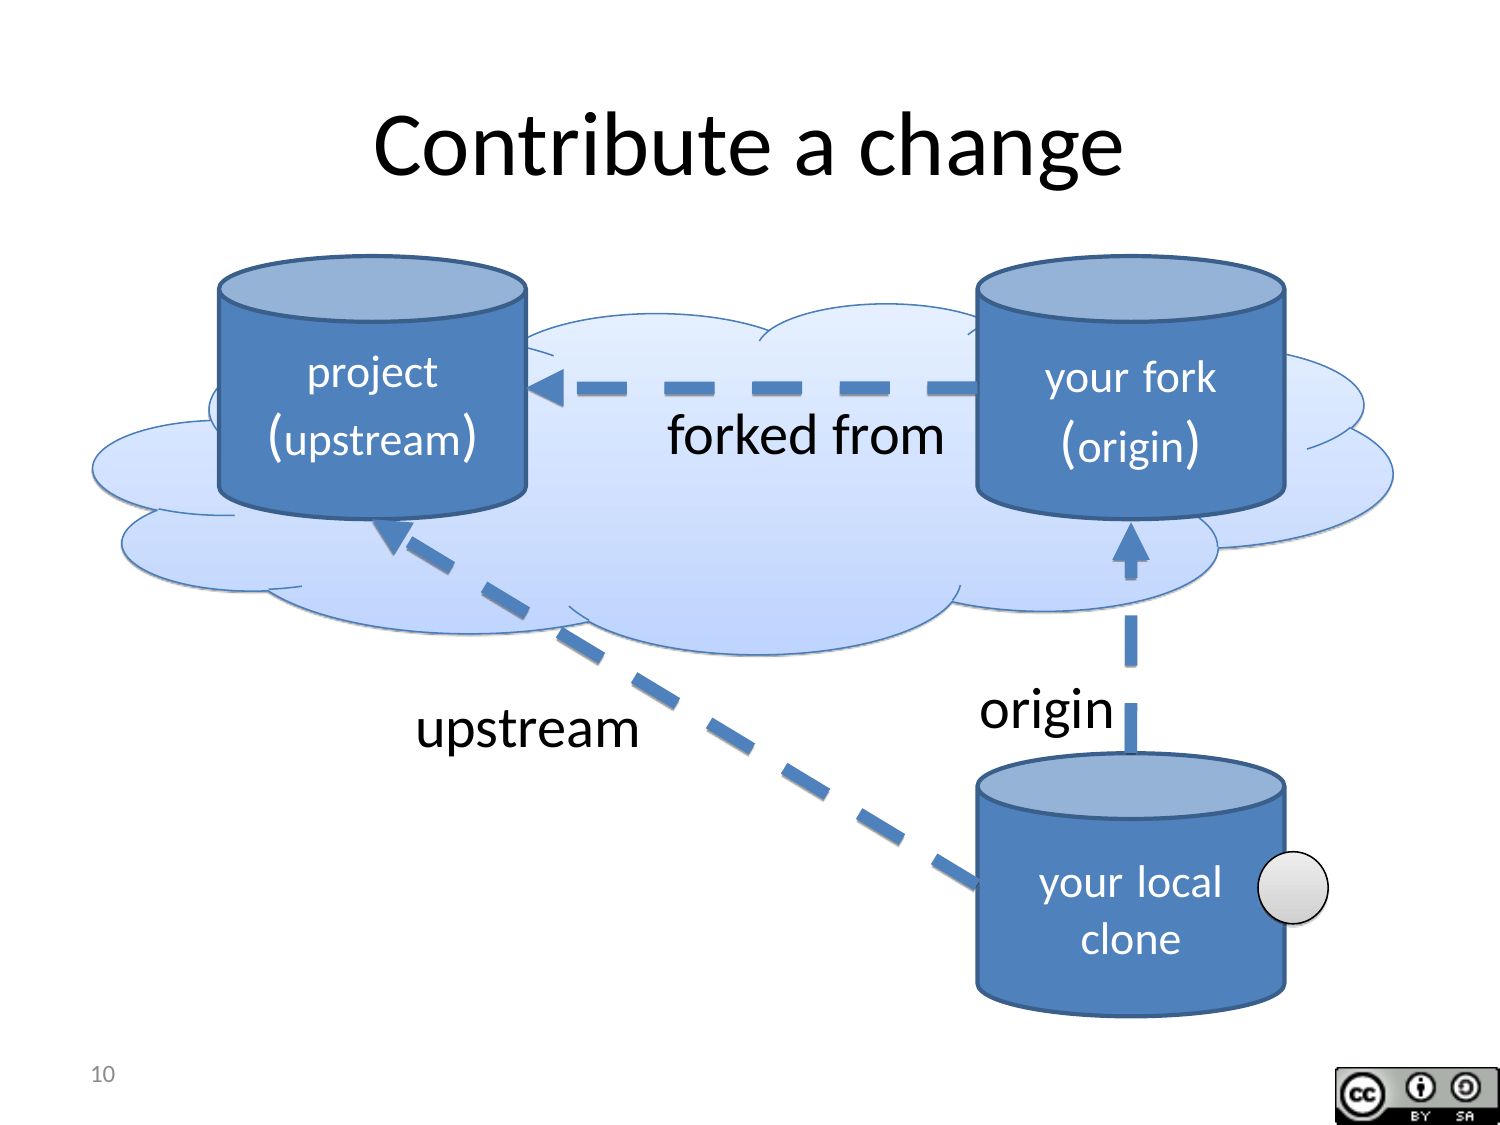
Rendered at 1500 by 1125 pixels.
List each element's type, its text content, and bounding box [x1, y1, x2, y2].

title Contribute a change [75, 45, 1425, 233]
text_box [92, 303, 1394, 655]
text_box origin [890, 663, 1204, 749]
text_box your fork (origin) [977, 291, 1285, 520]
picture [1335, 1067, 1500, 1125]
text_box upstream [371, 681, 685, 767]
text_box project (upstream) [218, 290, 526, 520]
text_box your local clone [977, 788, 1285, 1017]
slide_number <number> [75, 1042, 425, 1103]
text_box [1257, 851, 1329, 924]
text_box forked from [604, 388, 1010, 474]
